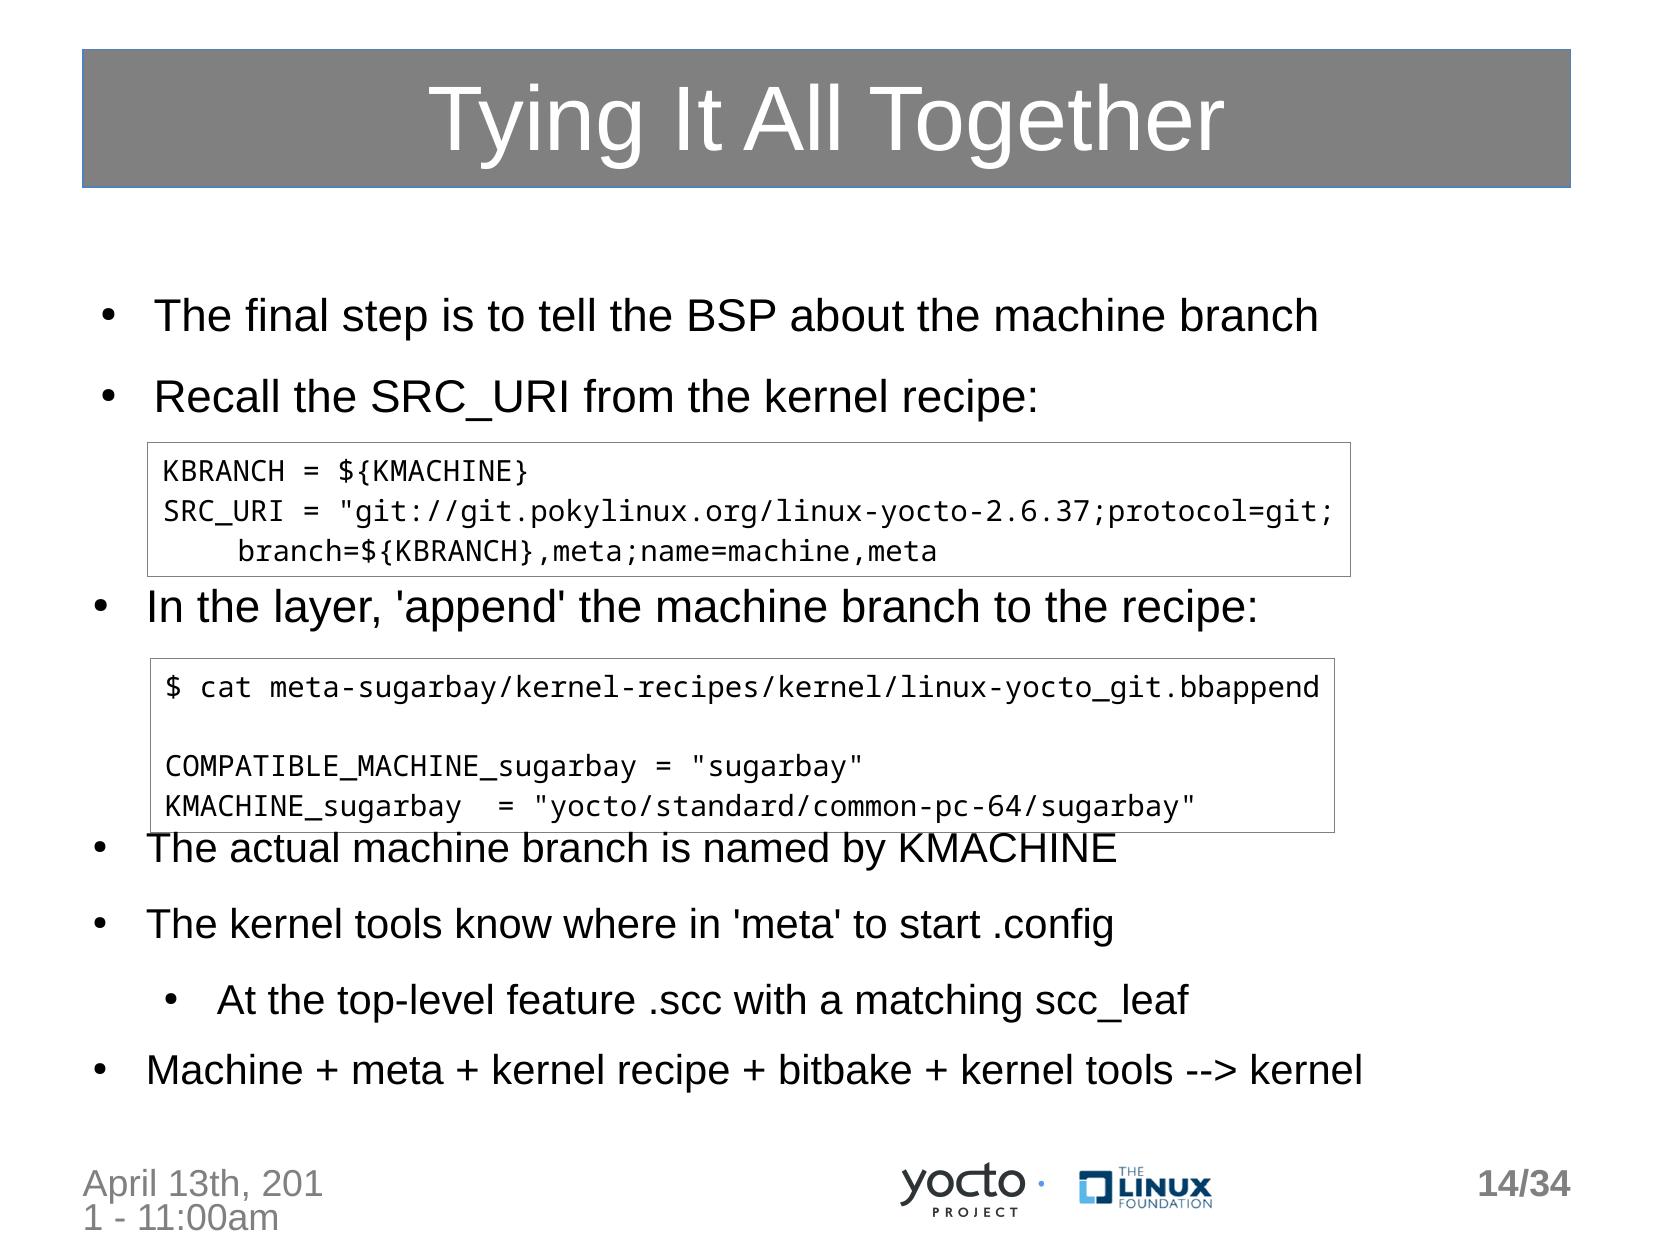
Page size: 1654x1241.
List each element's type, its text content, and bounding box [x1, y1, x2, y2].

text_box KBRANCH = ${KMACHINE} SRC_URI = "git://git.pokylinux.org/linux-yocto-2.6.37;protocol=git; branch=${KBRANCH},meta;name=machine,meta [147, 442, 1351, 561]
list In the layer, 'append' the machine branch to the recipe: [75, 580, 1564, 656]
list The final step is to tell the BSP about the machine branch Recall the SRC_URI from the kernel recipe: [82, 290, 1571, 423]
text_box $ cat meta-sugarbay/kernel-recipes/kernel/linux-yocto_git.bbappend COMPATIBLE_MACHINE_sugarbay = "sugarbay" KMACHINE_sugarbay = "yocto/standard/common-pc-64/sugarbay" [150, 658, 1335, 811]
picture [1075, 1162, 1215, 1211]
title Tying It All Together [82, 49, 1571, 188]
picture [900, 1162, 1044, 1217]
list The actual machine branch is named by KMACHINE The kernel tools know where in 'meta' to start .config At the top-level feature .scc with a matching scc_leaf Machine + meta + kernel recipe + bitbake + kernel tools --> kernel [75, 825, 1564, 1107]
